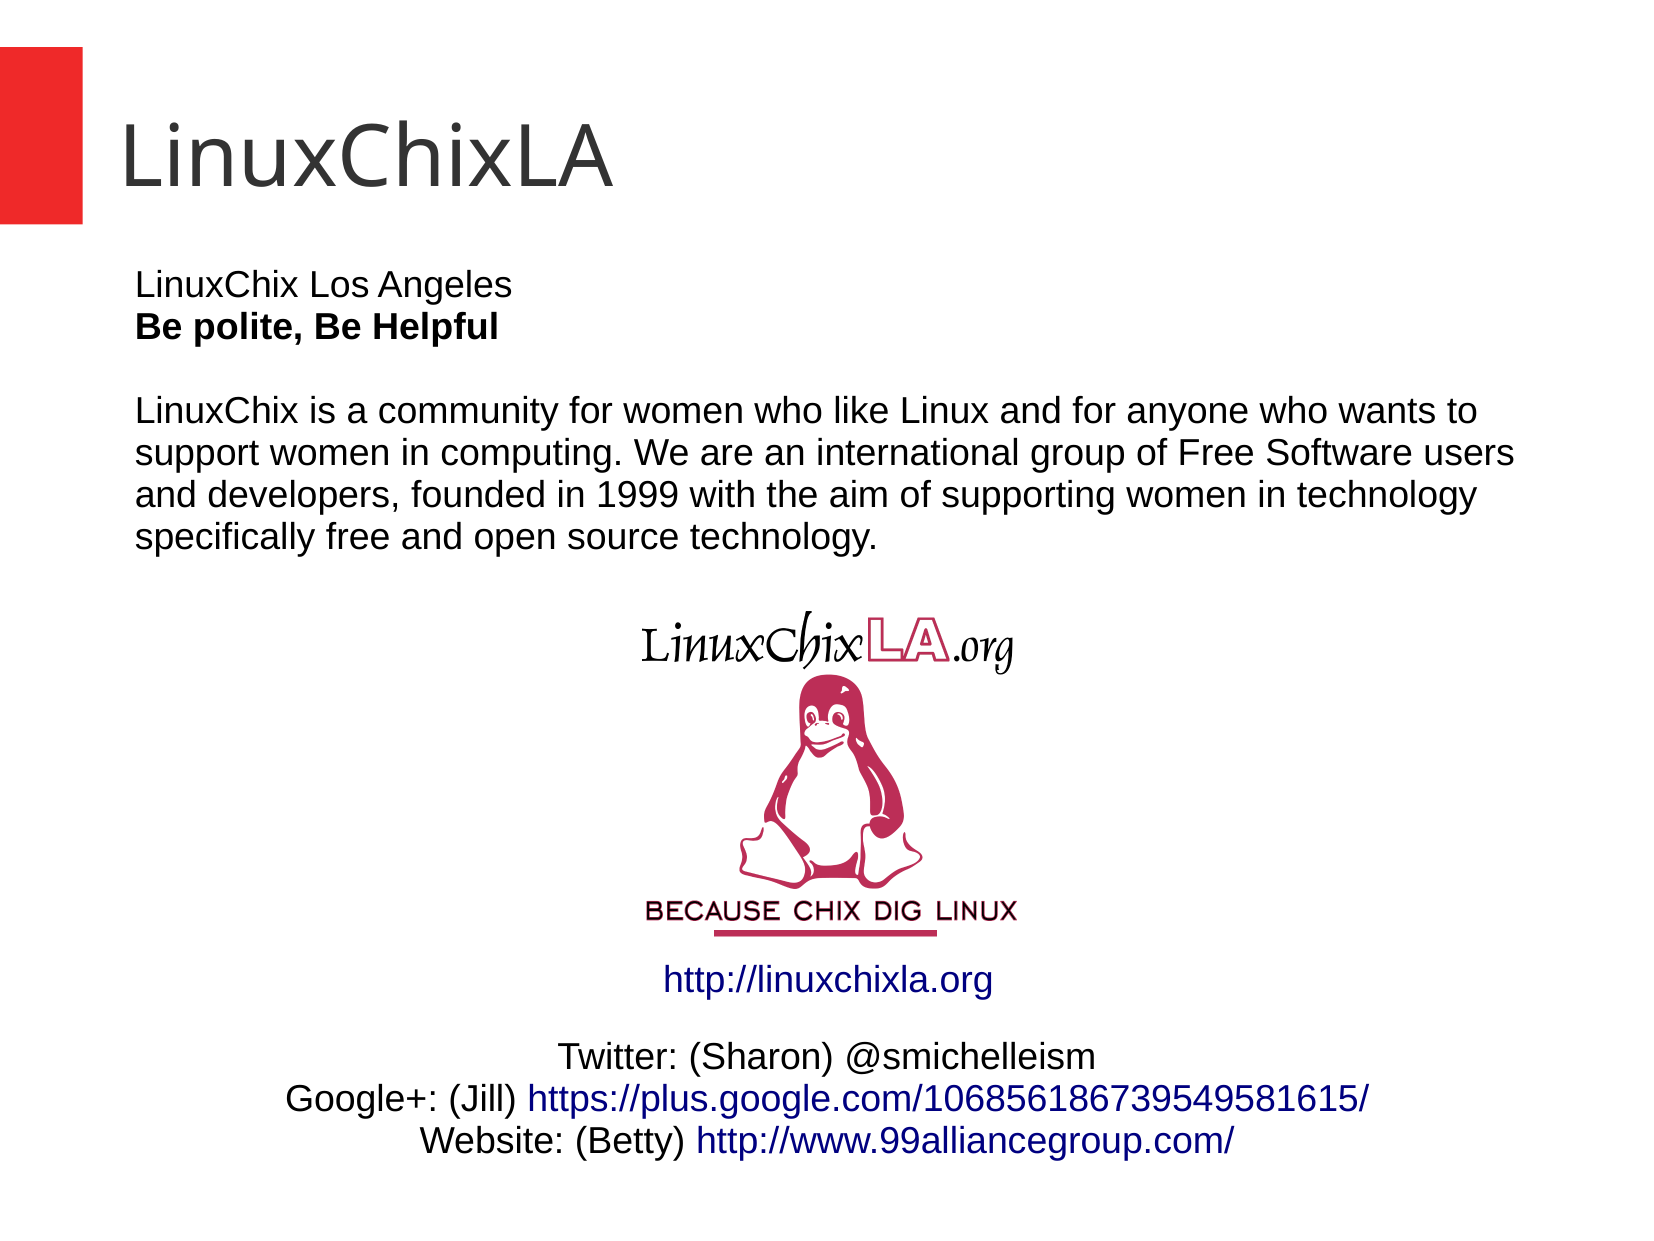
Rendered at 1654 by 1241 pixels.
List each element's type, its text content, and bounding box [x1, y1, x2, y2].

title LinuxChixLA [118, 49, 1571, 257]
text_box Twitter: (Sharon) @smichelleism Google+: (Jill) https://plus.google.com/106856186739549581615/ Website: (Betty) http://www.99alliancegroup.com/ [152, 1027, 1503, 1241]
picture [630, 602, 1030, 950]
text_box LinuxChix Los Angeles Be polite, Be Helpful LinuxChix is a community for women who like Linux and for anyone who wants to support women in computing. We are an international group of Free Software users and developers, founded in 1999 with the aim of supporting women in technology specifically free and open source technology. [120, 256, 1591, 598]
text_box http://linuxchixla.org [600, 951, 1057, 1027]
